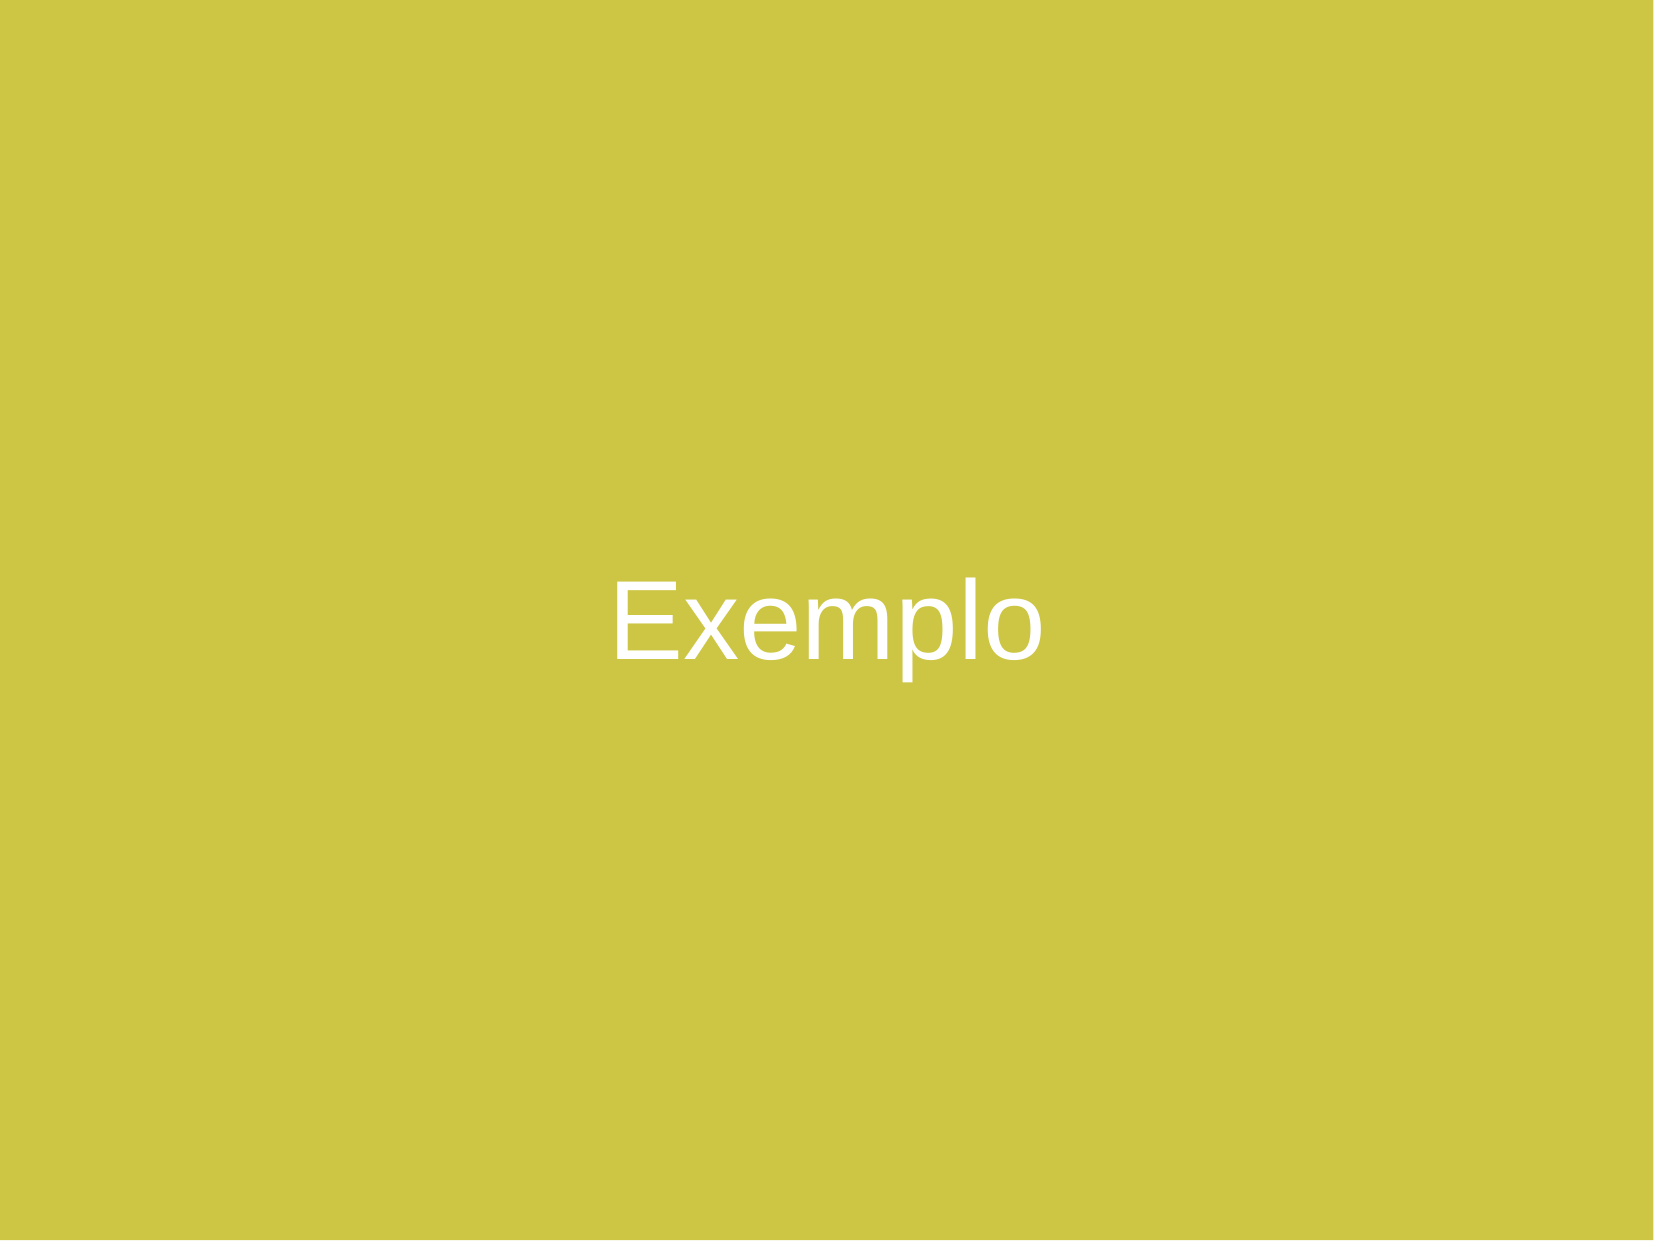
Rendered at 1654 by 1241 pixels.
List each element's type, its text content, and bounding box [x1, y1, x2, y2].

text_box Exemplo [0, 0, 1654, 1241]
